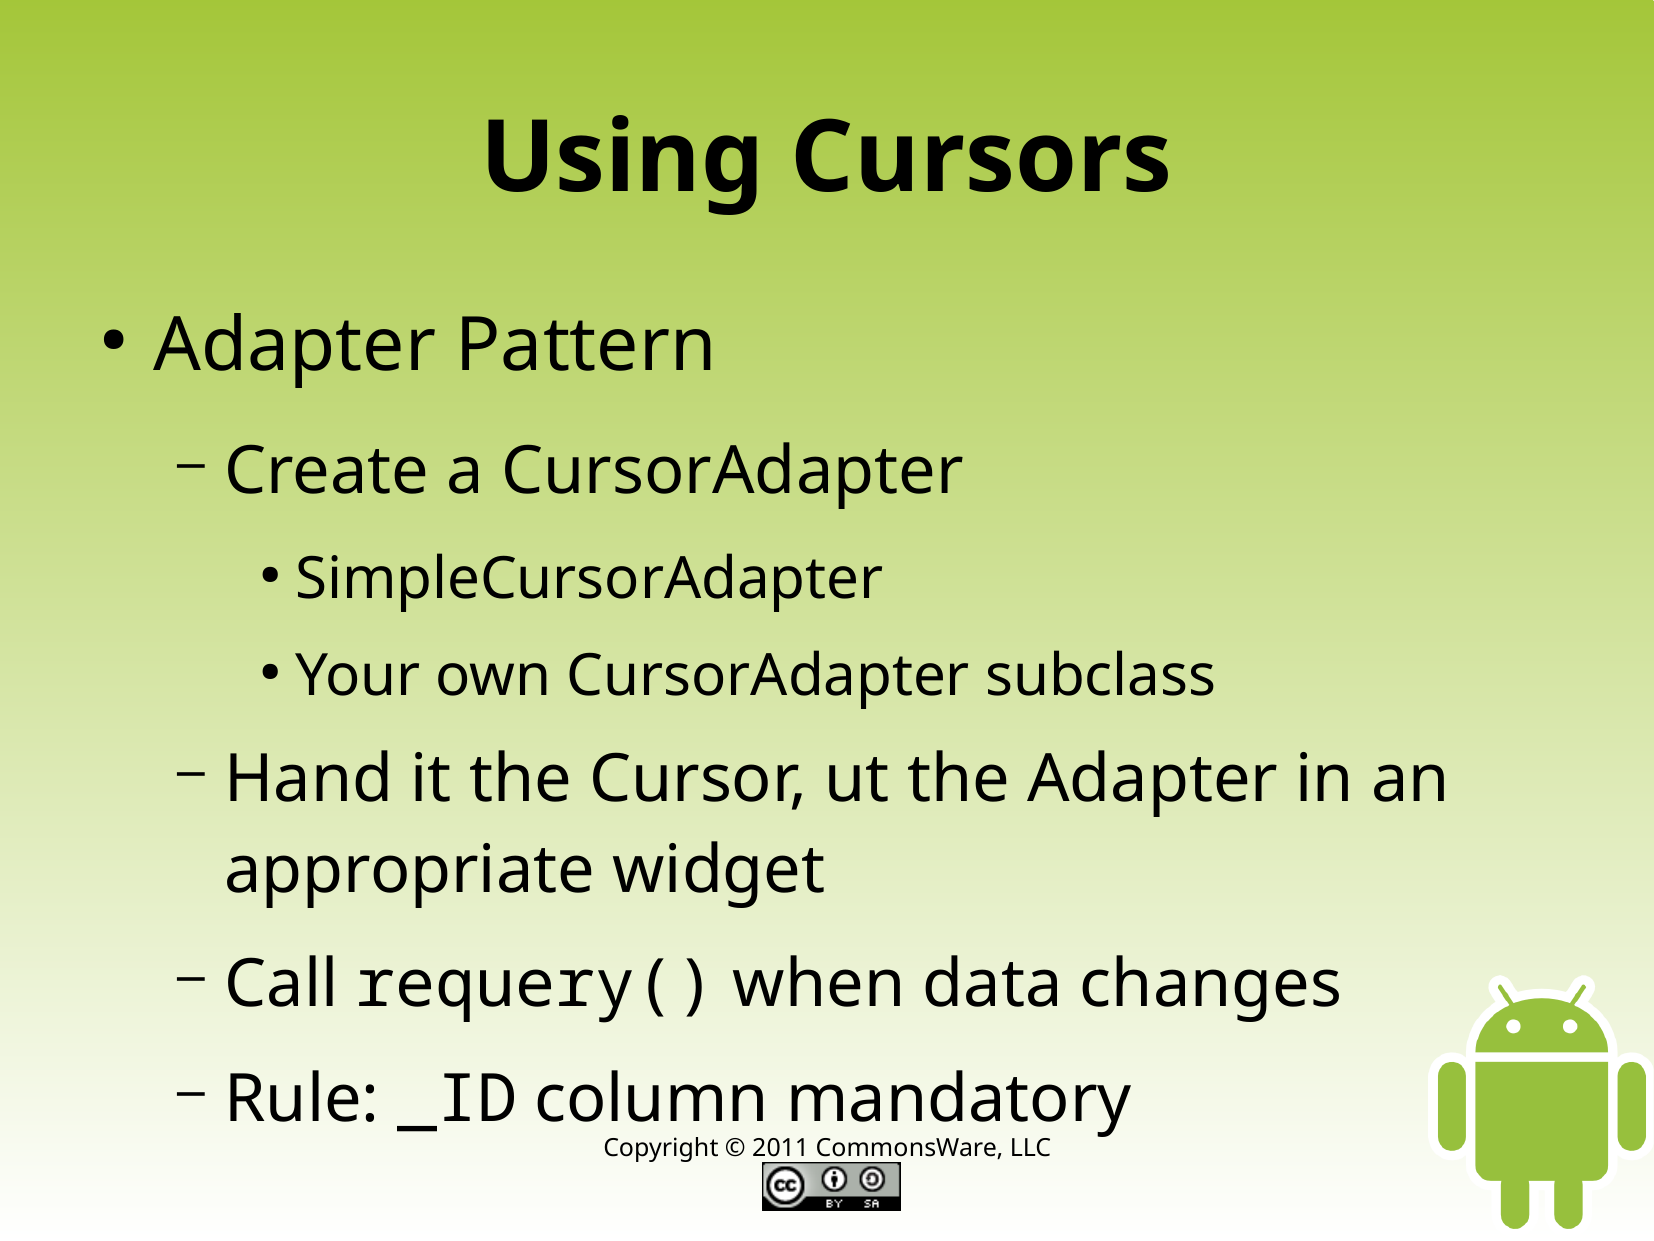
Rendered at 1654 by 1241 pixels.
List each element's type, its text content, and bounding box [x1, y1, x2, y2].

list Adapter Pattern Create a CursorAdapter SimpleCursorAdapter Your own CursorAdapter subclass Hand it the Cursor, ut the Adapter in an appropriate widget Call requery() when data changes Rule: _ID column mandatory [82, 290, 1571, 1126]
title Using Cursors [82, 49, 1571, 257]
picture [1428, 975, 1654, 1238]
picture [762, 1162, 901, 1211]
